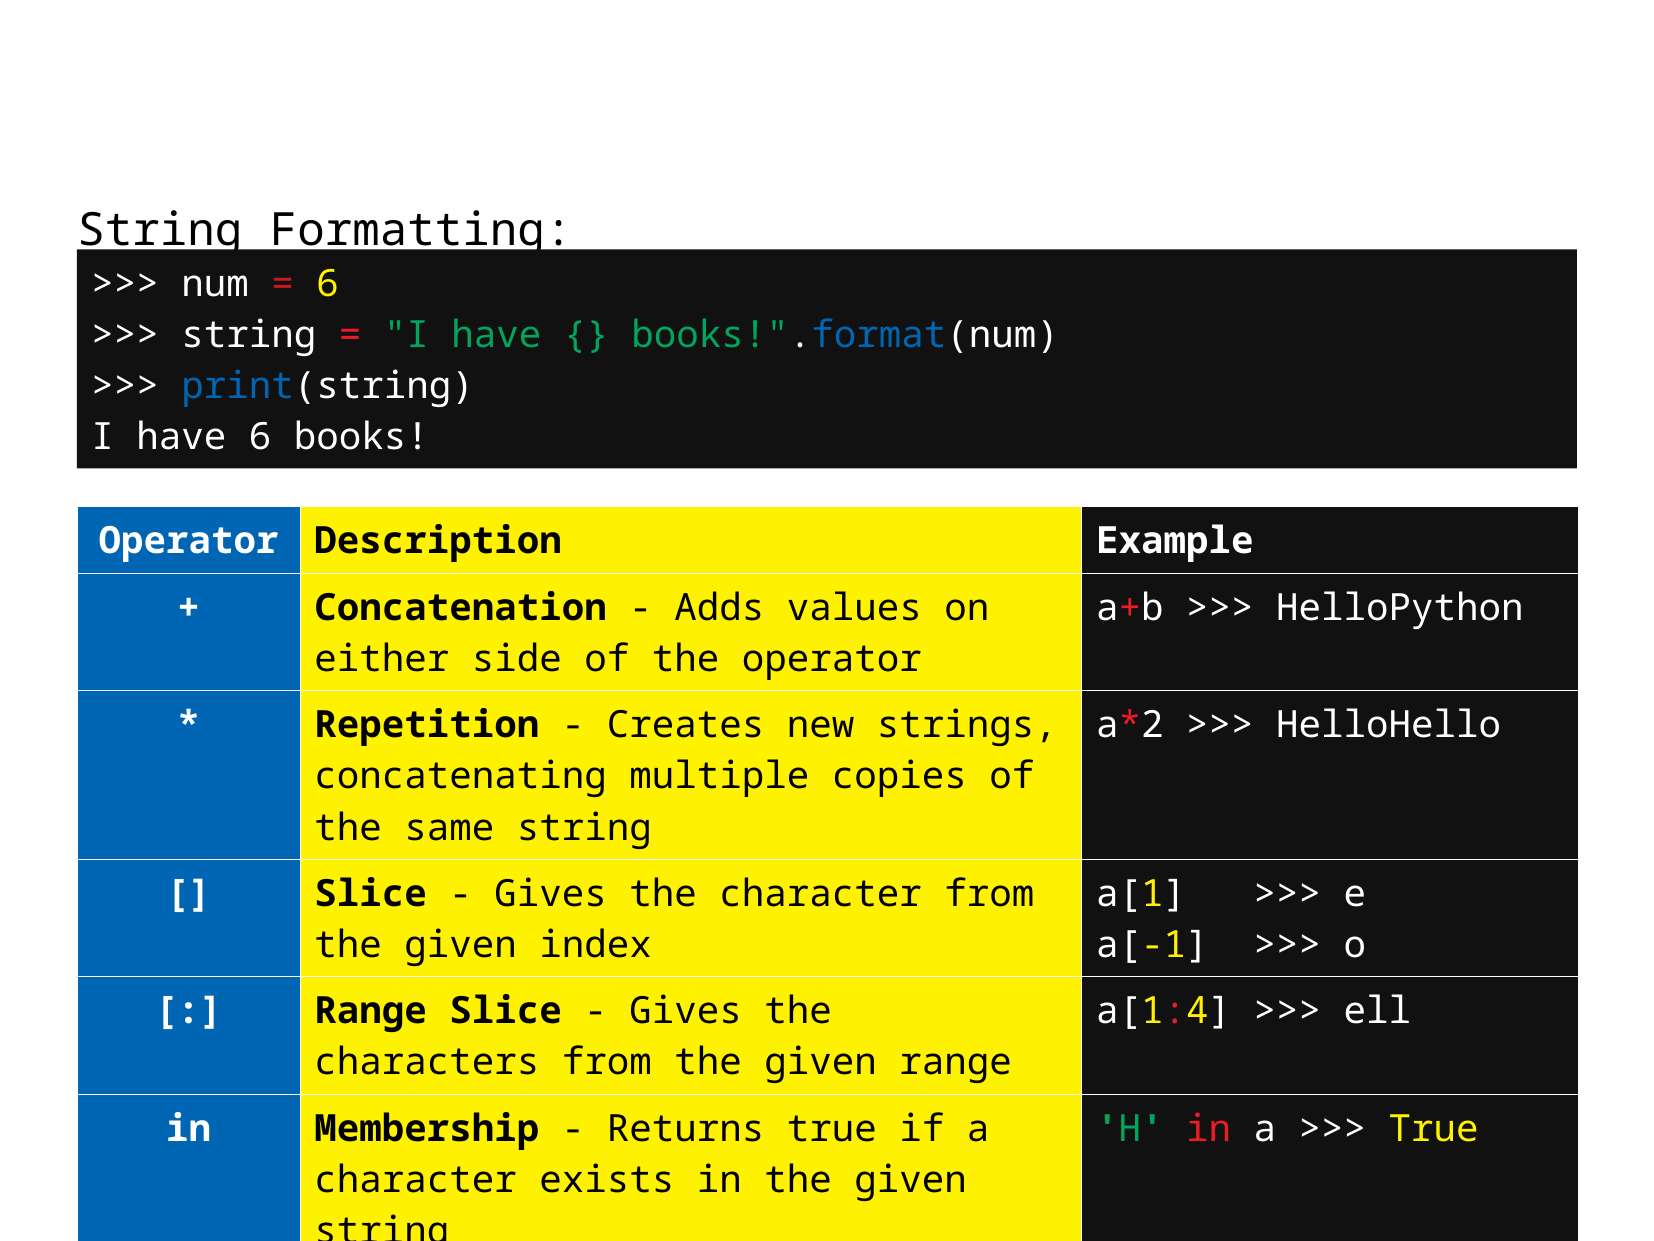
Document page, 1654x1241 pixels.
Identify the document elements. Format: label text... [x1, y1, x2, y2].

table_cell a*2 >>> HelloHello [1082, 691, 1578, 859]
text_box String Formatting: Common String Operators, Assume: a='Hello' and b='Python' [62, 188, 1591, 508]
table_header Description [301, 507, 1081, 573]
table_cell a[1:4] >>> ell [1082, 977, 1578, 1094]
table_cell + [78, 574, 300, 690]
table_cell Membership - Returns true if a character exists in the given string [301, 1095, 1081, 1241]
table_cell a[1] >>> e a[-1] >>> o [1082, 860, 1578, 976]
table_cell * [78, 691, 300, 859]
table_cell [] [78, 860, 300, 976]
text_box >>> num = 6 >>> string = "I have {} books!".format(num) >>> print(string) I have 6 books! [76, 249, 1577, 416]
table_header Example [1082, 507, 1578, 573]
table_header Operator [78, 507, 300, 573]
table_cell Range Slice - Gives the characters from the given range [301, 977, 1081, 1094]
table_cell [:] [78, 977, 300, 1094]
table_cell Repetition - Creates new strings, concatenating multiple copies of the same string [301, 691, 1081, 859]
table_cell Concatenation - Adds values on either side of the operator [301, 574, 1081, 690]
table_cell a+b >>> HelloPython [1082, 574, 1578, 690]
table_cell Slice - Gives the character from the given index [301, 860, 1081, 976]
table_cell 'H' in a >>> True [1082, 1095, 1578, 1241]
table_cell in [78, 1095, 300, 1241]
